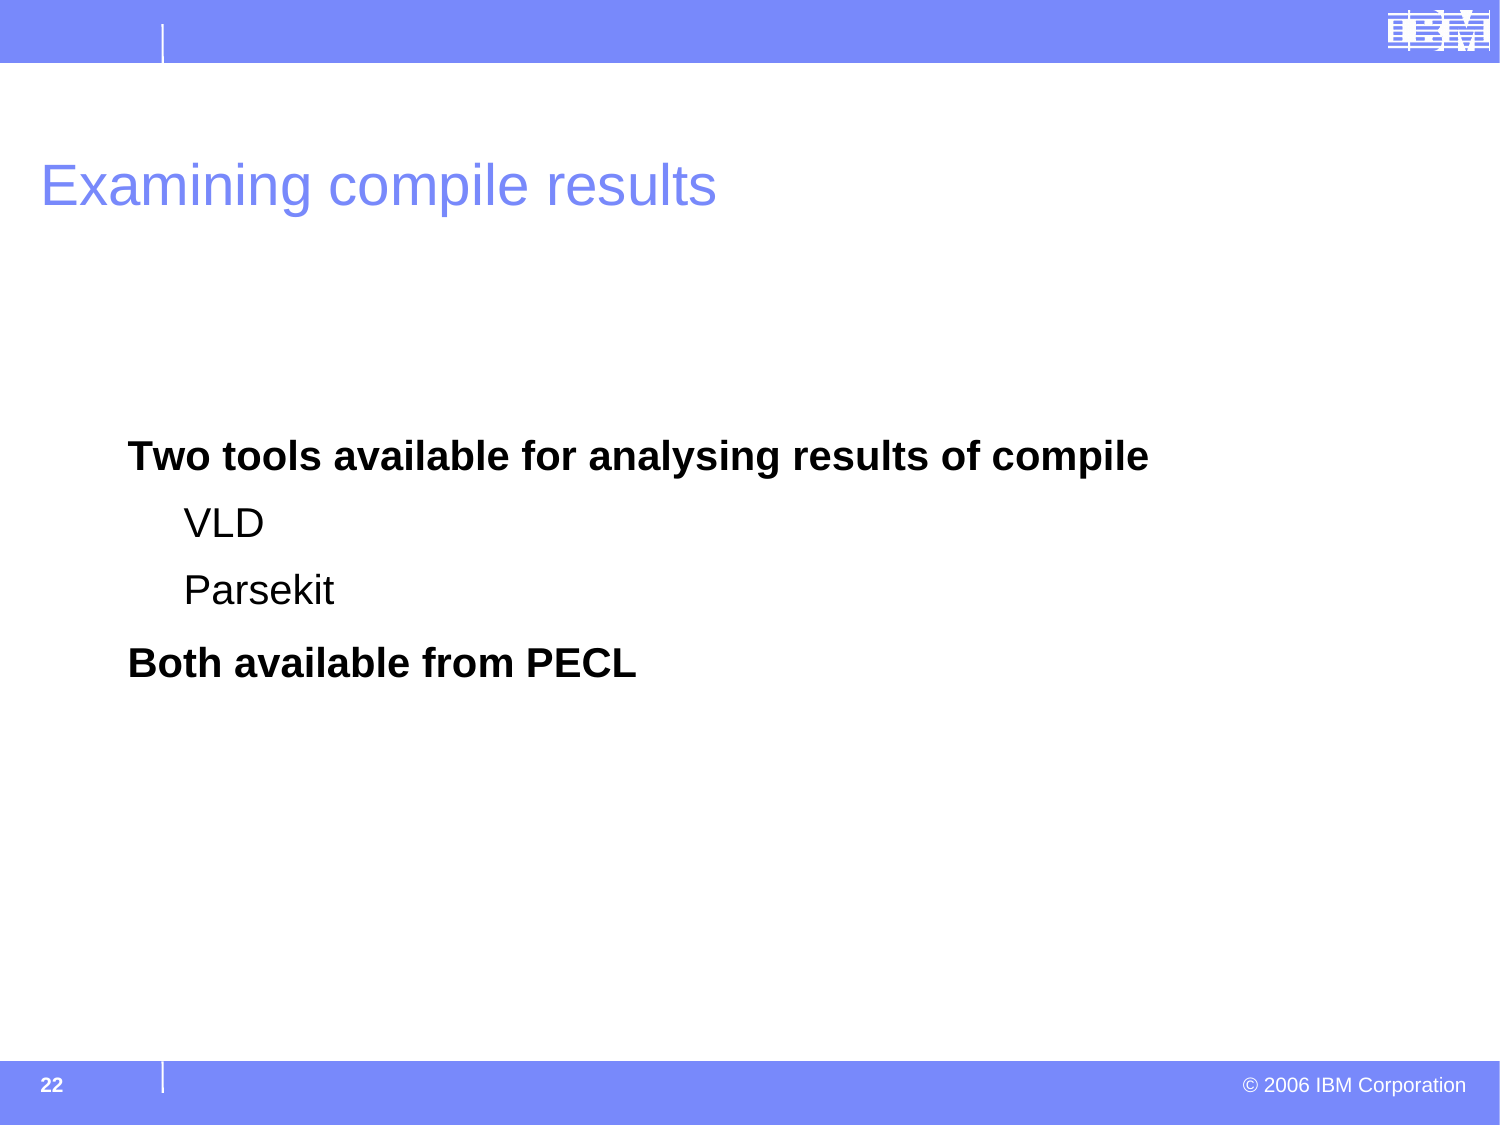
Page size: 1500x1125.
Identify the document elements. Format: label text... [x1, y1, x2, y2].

list Two tools available for analysing results of compile VLD Parsekit Both available from PECL [112, 425, 1388, 848]
title Examining compile results [25, 123, 1378, 225]
